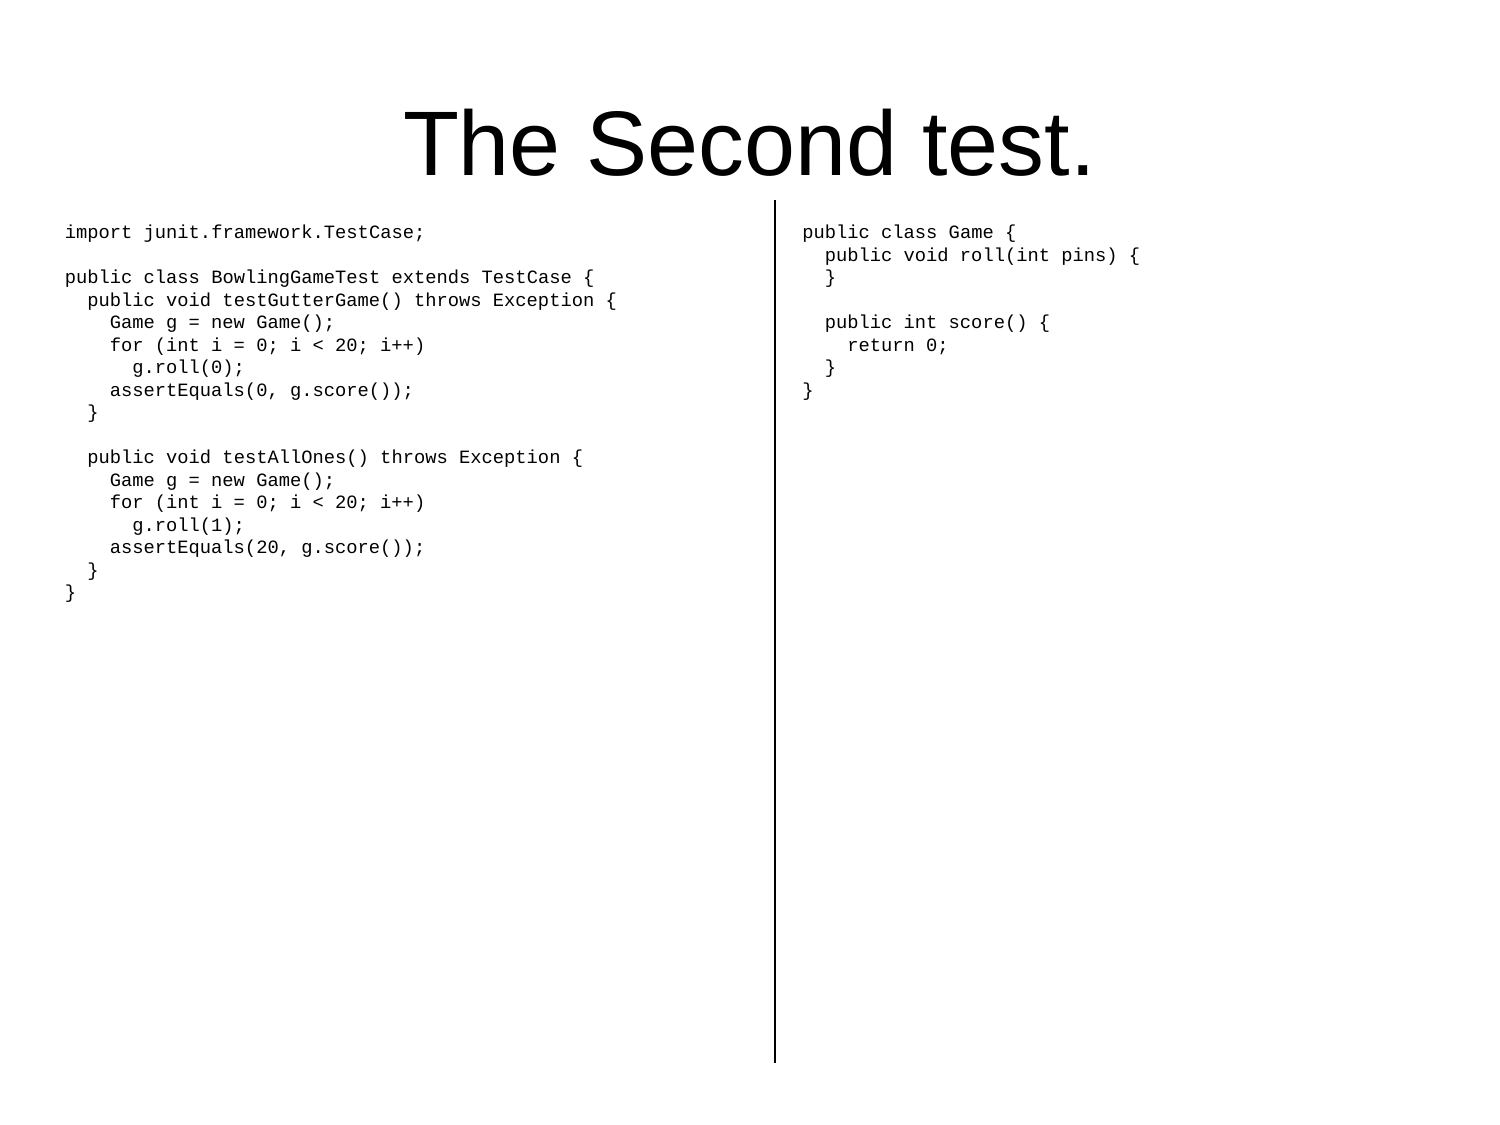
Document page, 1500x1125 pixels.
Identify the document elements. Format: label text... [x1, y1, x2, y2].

text_box public class Game { public void roll(int pins) { } public int score() { return 0; } } [787, 212, 1451, 431]
text_box import junit.framework.TestCase; public class BowlingGameTest extends TestCase { public void testGutterGame() throws Exception { Game g = new Game(); for (int i = 0; i < 20; i++) g.roll(0); assertEquals(0, g.score()); } public void testAllOnes() throws Exception { Game g = new Game(); for (int i = 0; i < 20; i++) g.roll(1); assertEquals(20, g.score()); } } [50, 212, 713, 611]
title The Second test. [75, 45, 1426, 233]
